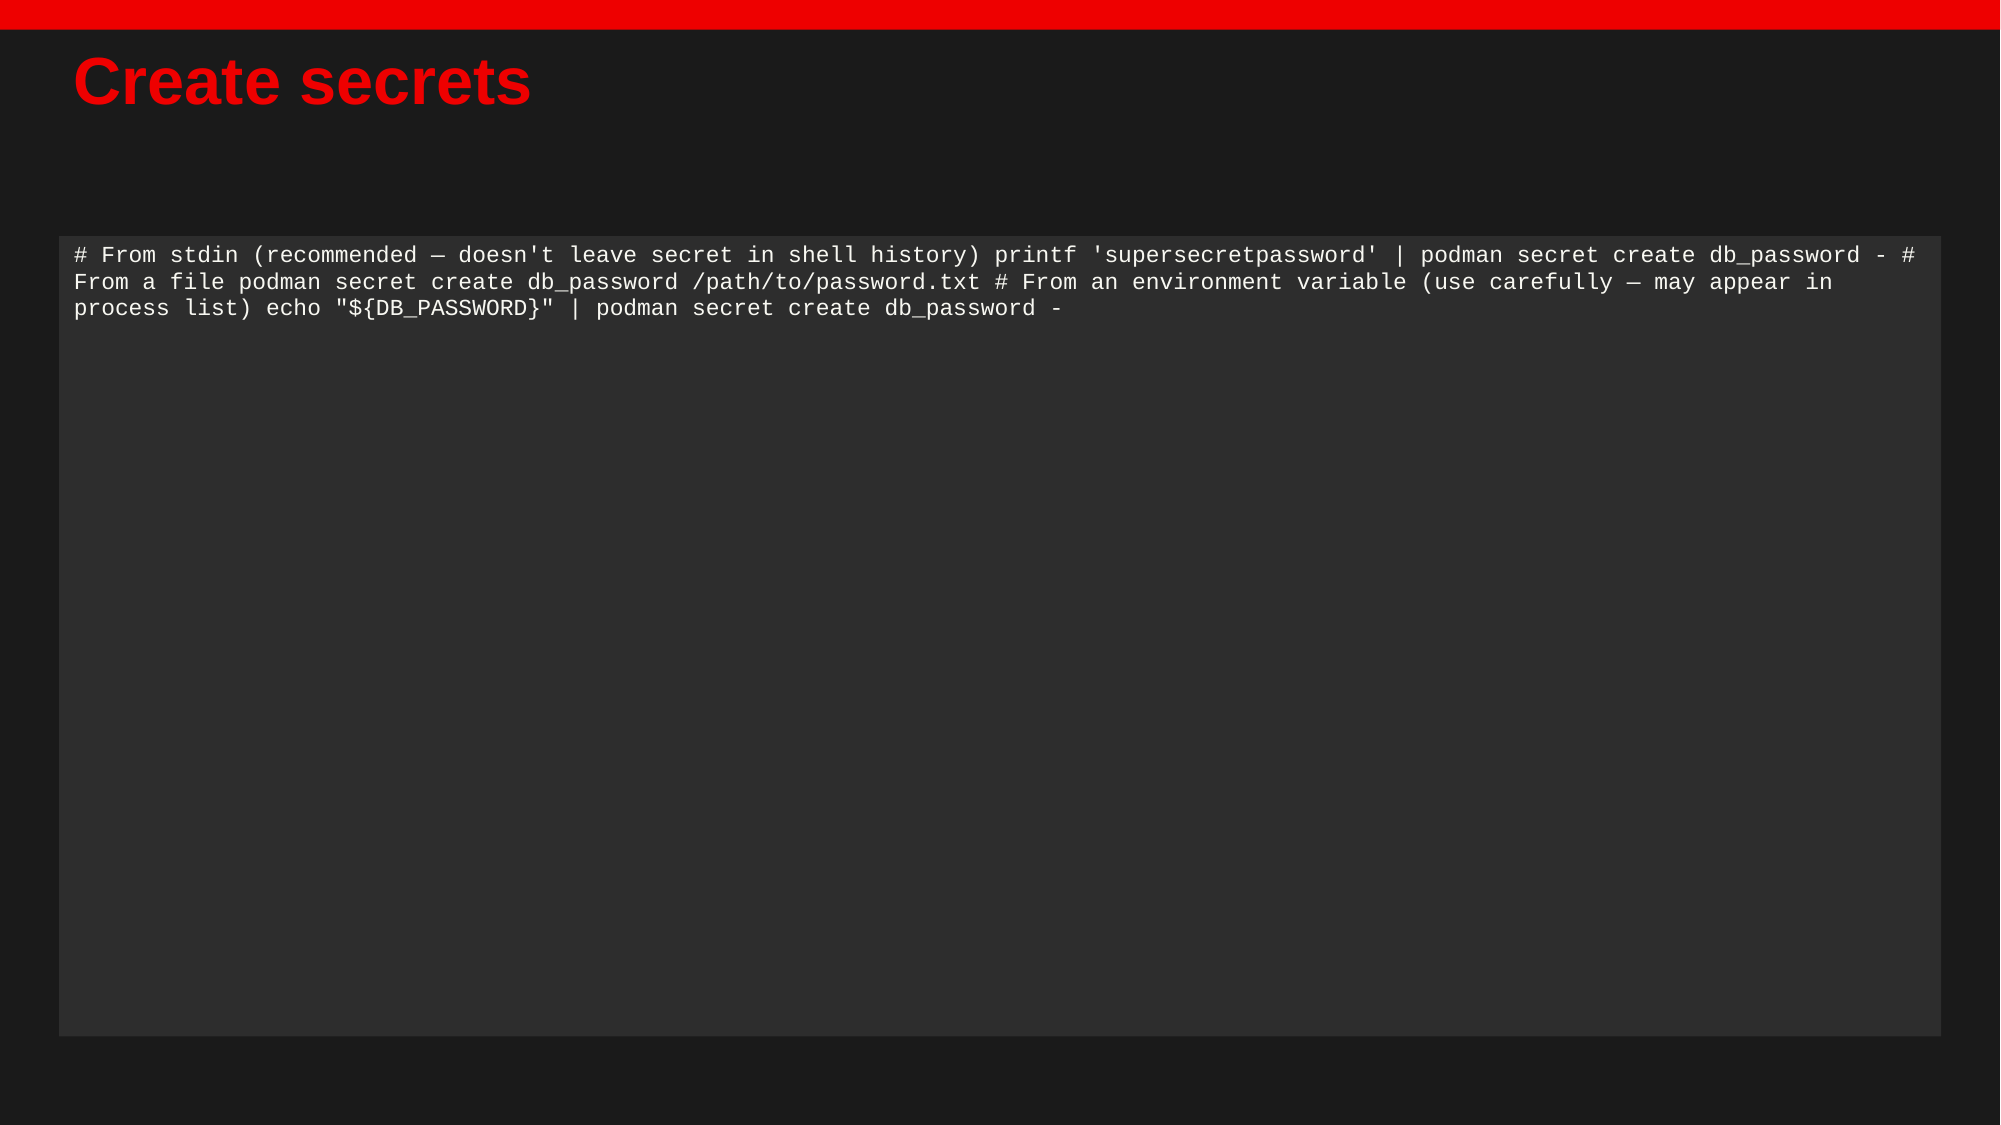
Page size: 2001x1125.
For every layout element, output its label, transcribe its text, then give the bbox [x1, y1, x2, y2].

text_box # From stdin (recommended — doesn't leave secret in shell history) printf 'supersecretpassword' | podman secret create db_password - # From a file podman secret create db_password /path/to/password.txt # From an environment variable (use carefully — may appear in process list) echo "${DB_PASSWORD}" | podman secret create db_password - [59, 236, 1942, 1037]
text_box [0, 0, 2001, 30]
text_box Create secrets [59, 36, 1942, 208]
